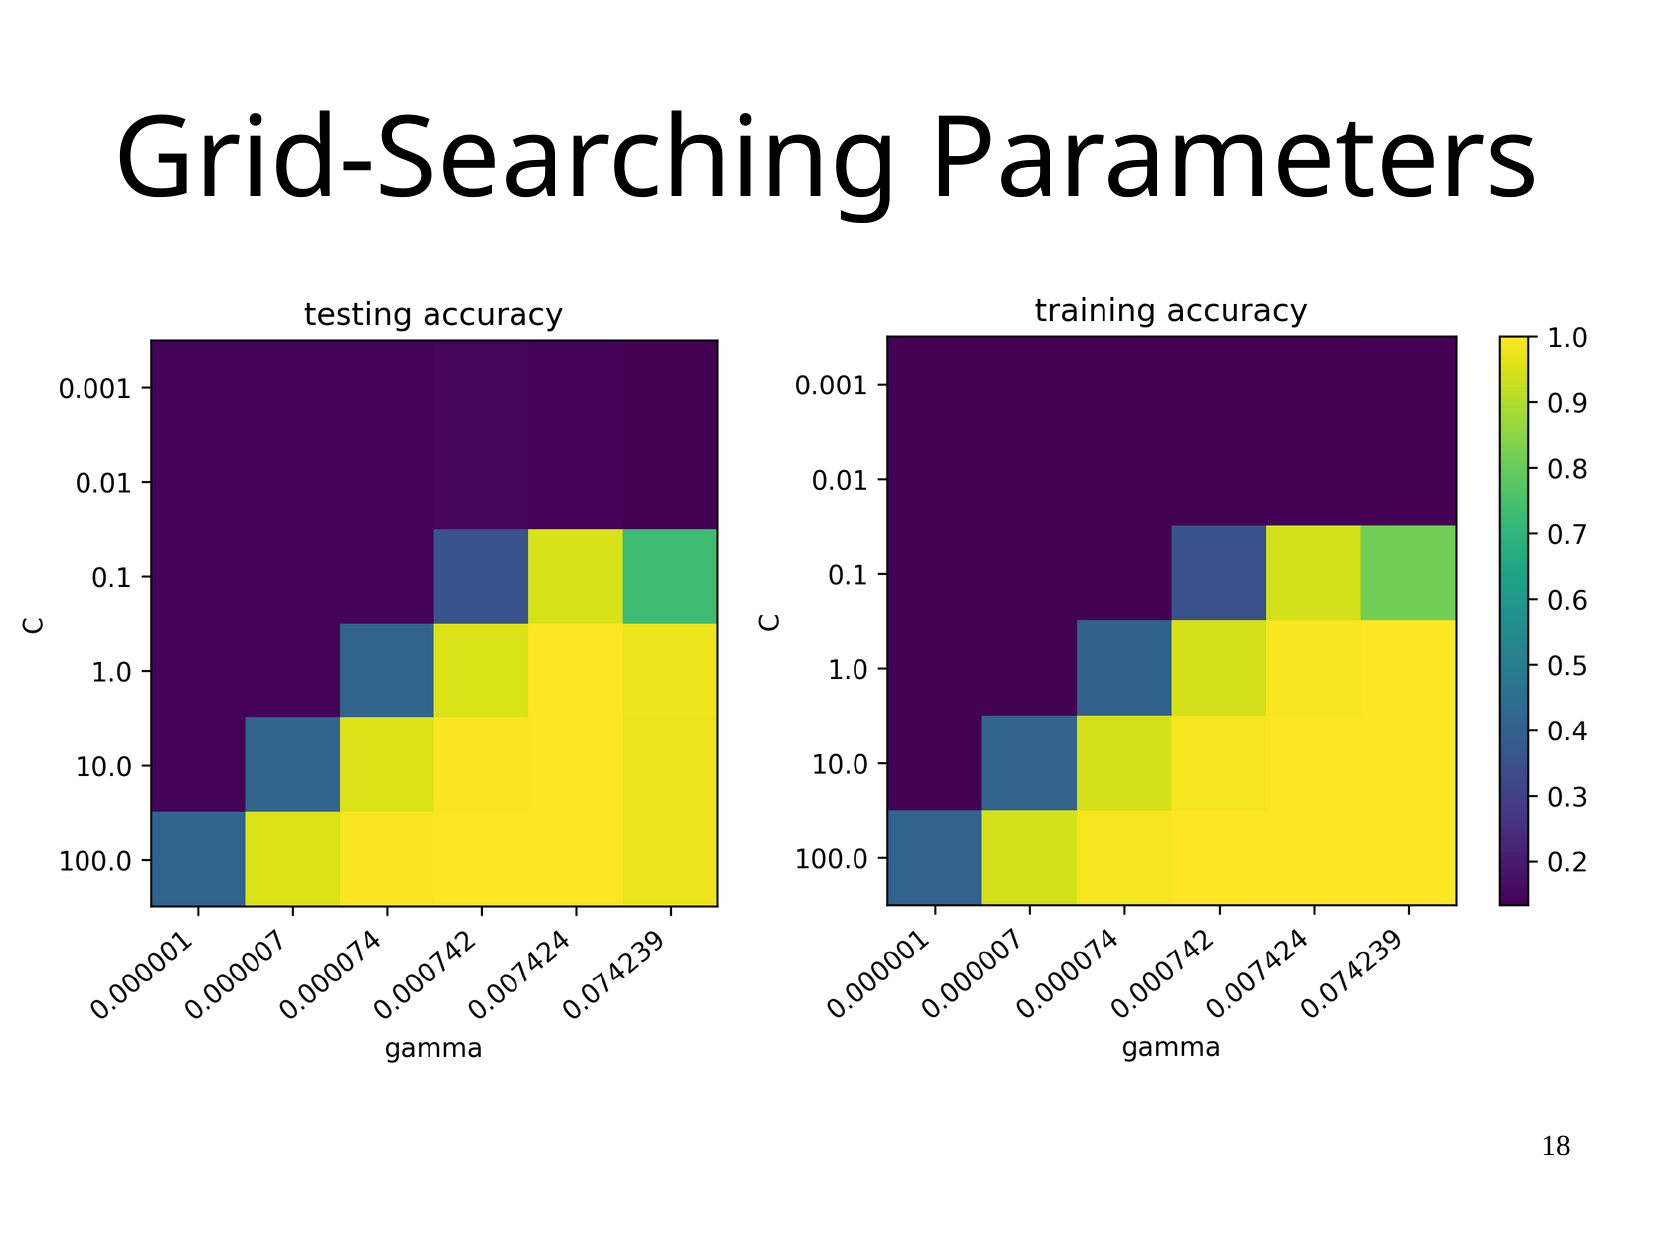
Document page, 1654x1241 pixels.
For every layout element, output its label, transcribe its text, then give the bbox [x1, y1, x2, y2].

picture [0, 275, 1601, 1066]
title Grid-Searching Parameters [82, 49, 1571, 257]
